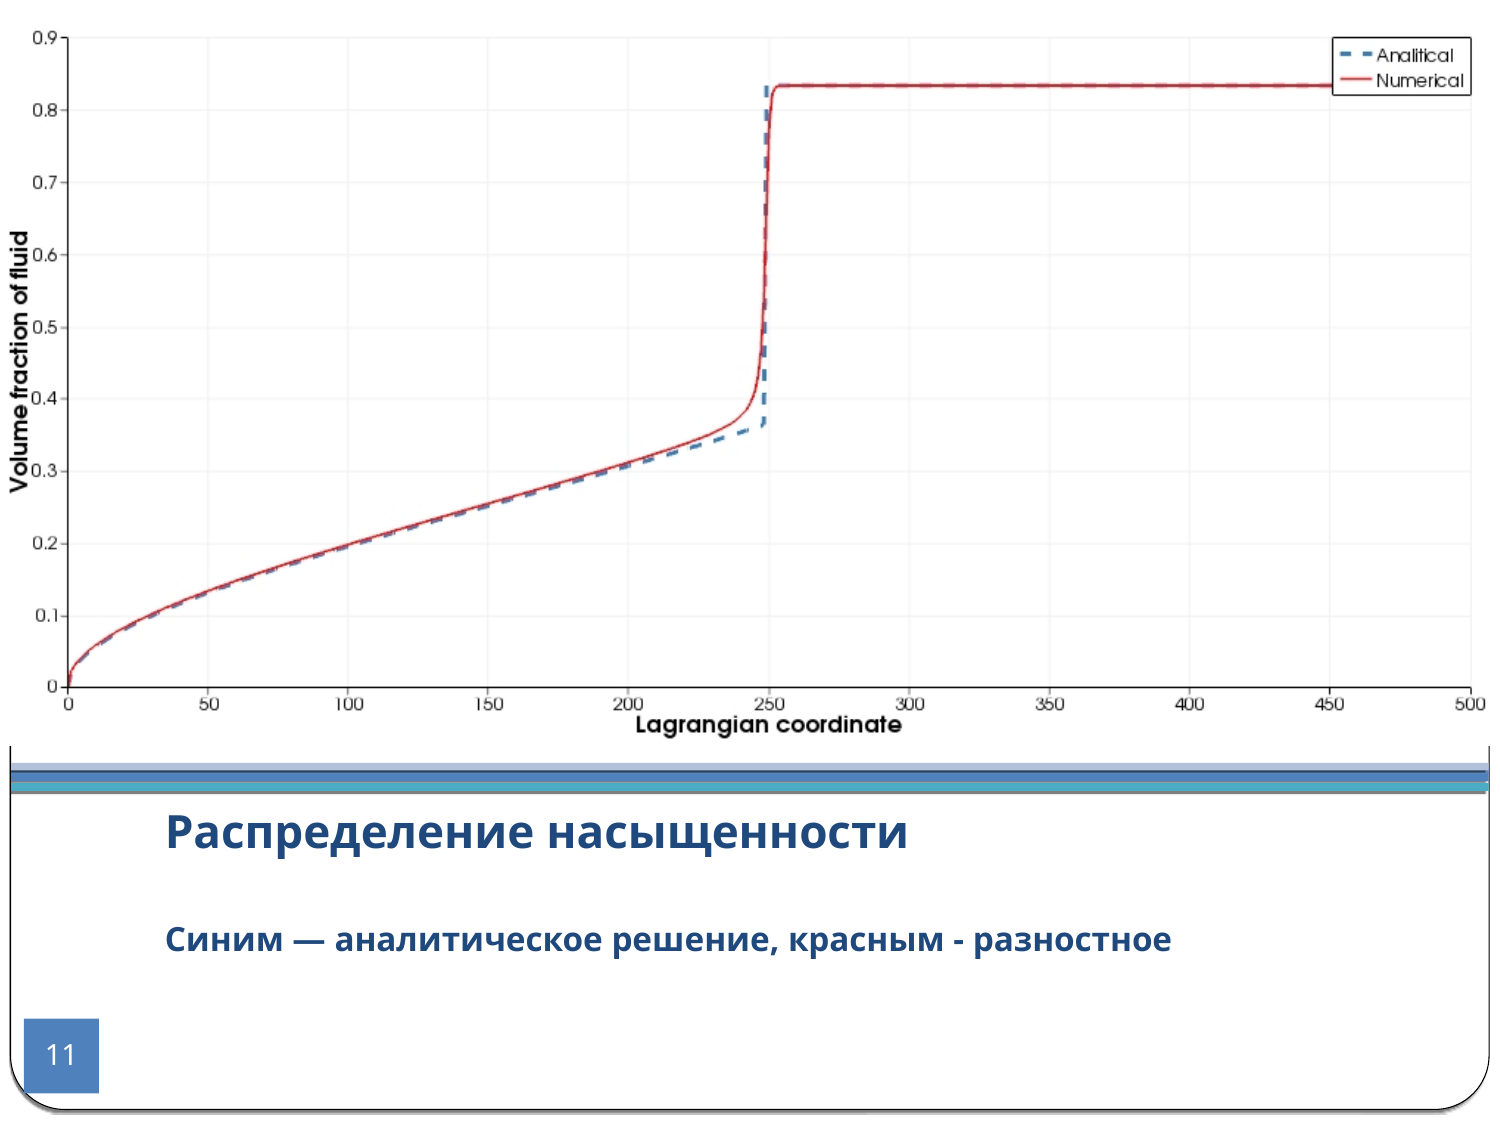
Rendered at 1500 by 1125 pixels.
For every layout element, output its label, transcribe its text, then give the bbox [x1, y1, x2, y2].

slide_number <номер> [23, 1018, 99, 1094]
picture [4, 9, 1500, 746]
list Синим — аналитическое решение, красным - разностное [150, 869, 1350, 1006]
title Распределение насыщенности [150, 786, 1350, 869]
